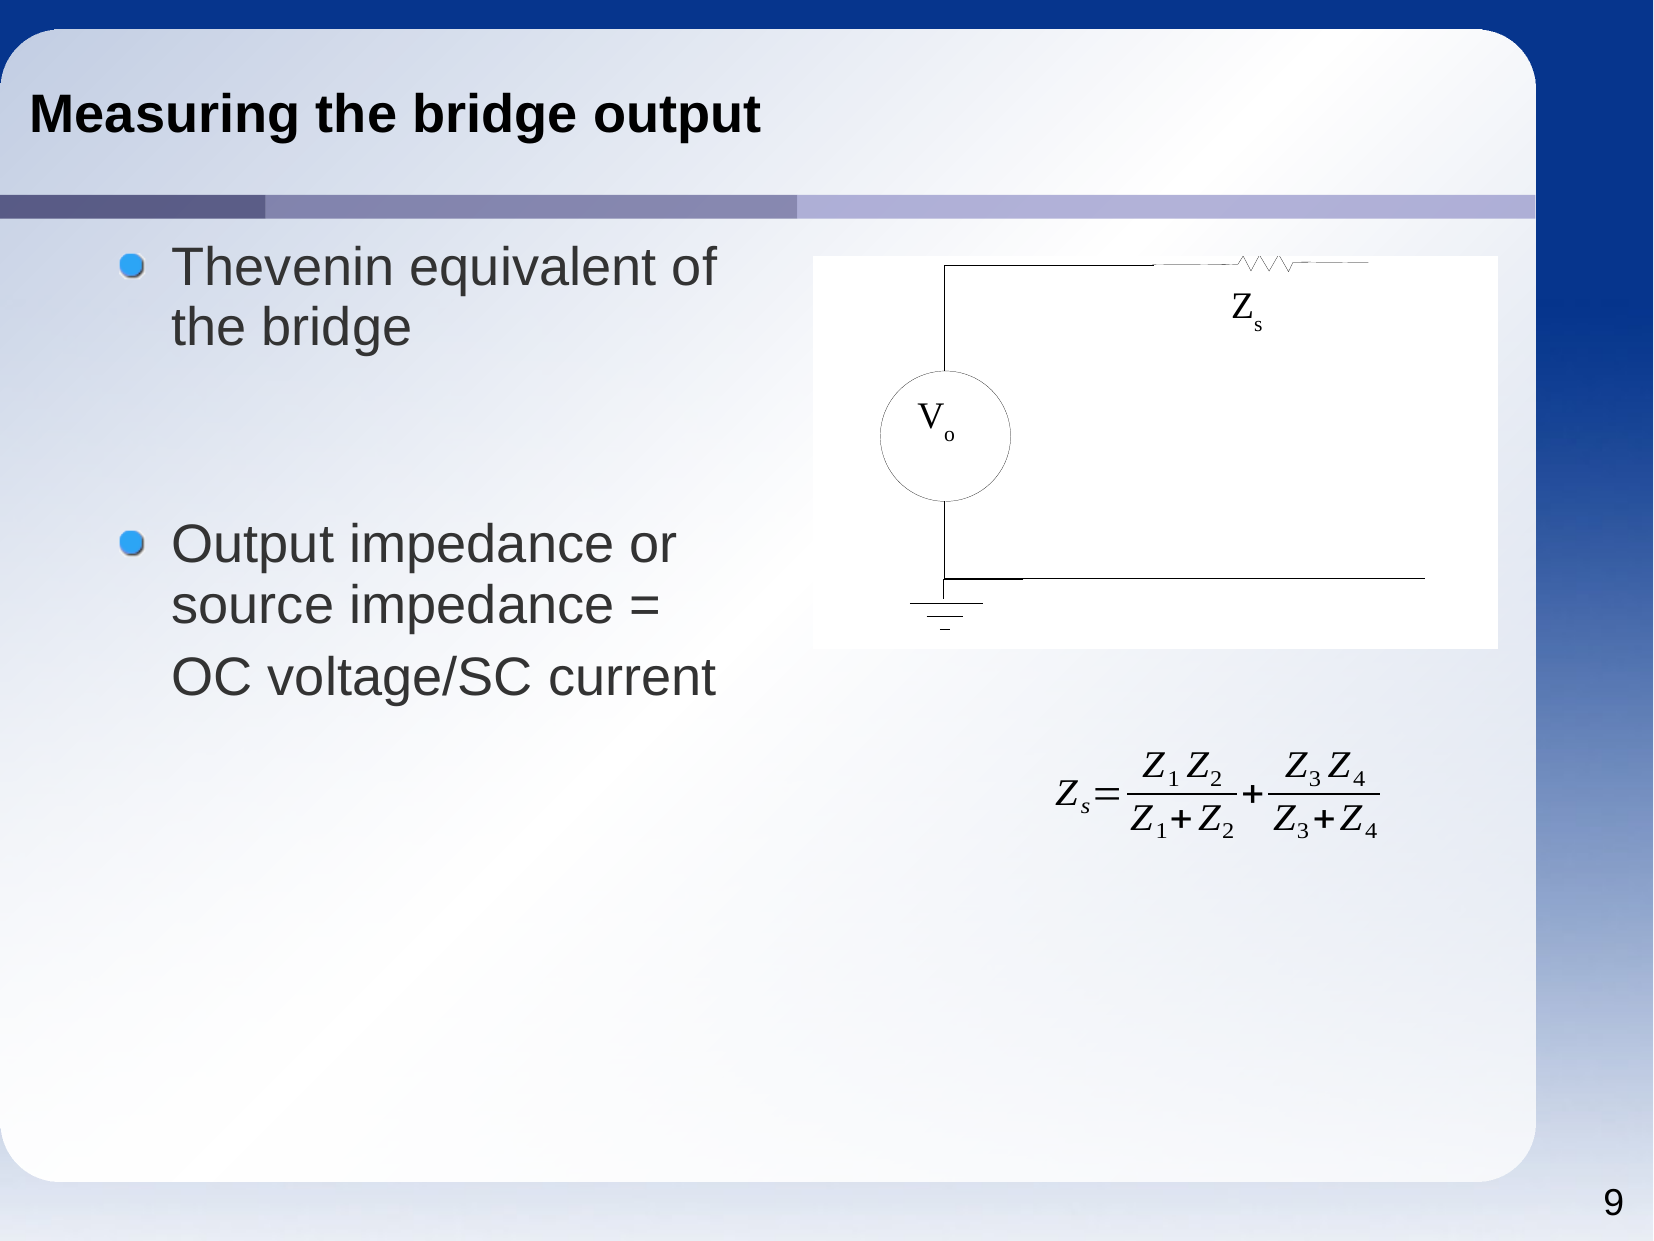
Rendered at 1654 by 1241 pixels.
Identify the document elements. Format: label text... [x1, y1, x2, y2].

chart [813, 256, 1499, 650]
list Thevenin equivalent of the bridge Output impedance or source impedance = OC voltage/SC current [29, 236, 799, 1152]
picture [0, 0, 1654, 1241]
title Measuring the bridge output [29, 49, 1506, 178]
chart [1046, 744, 1389, 845]
